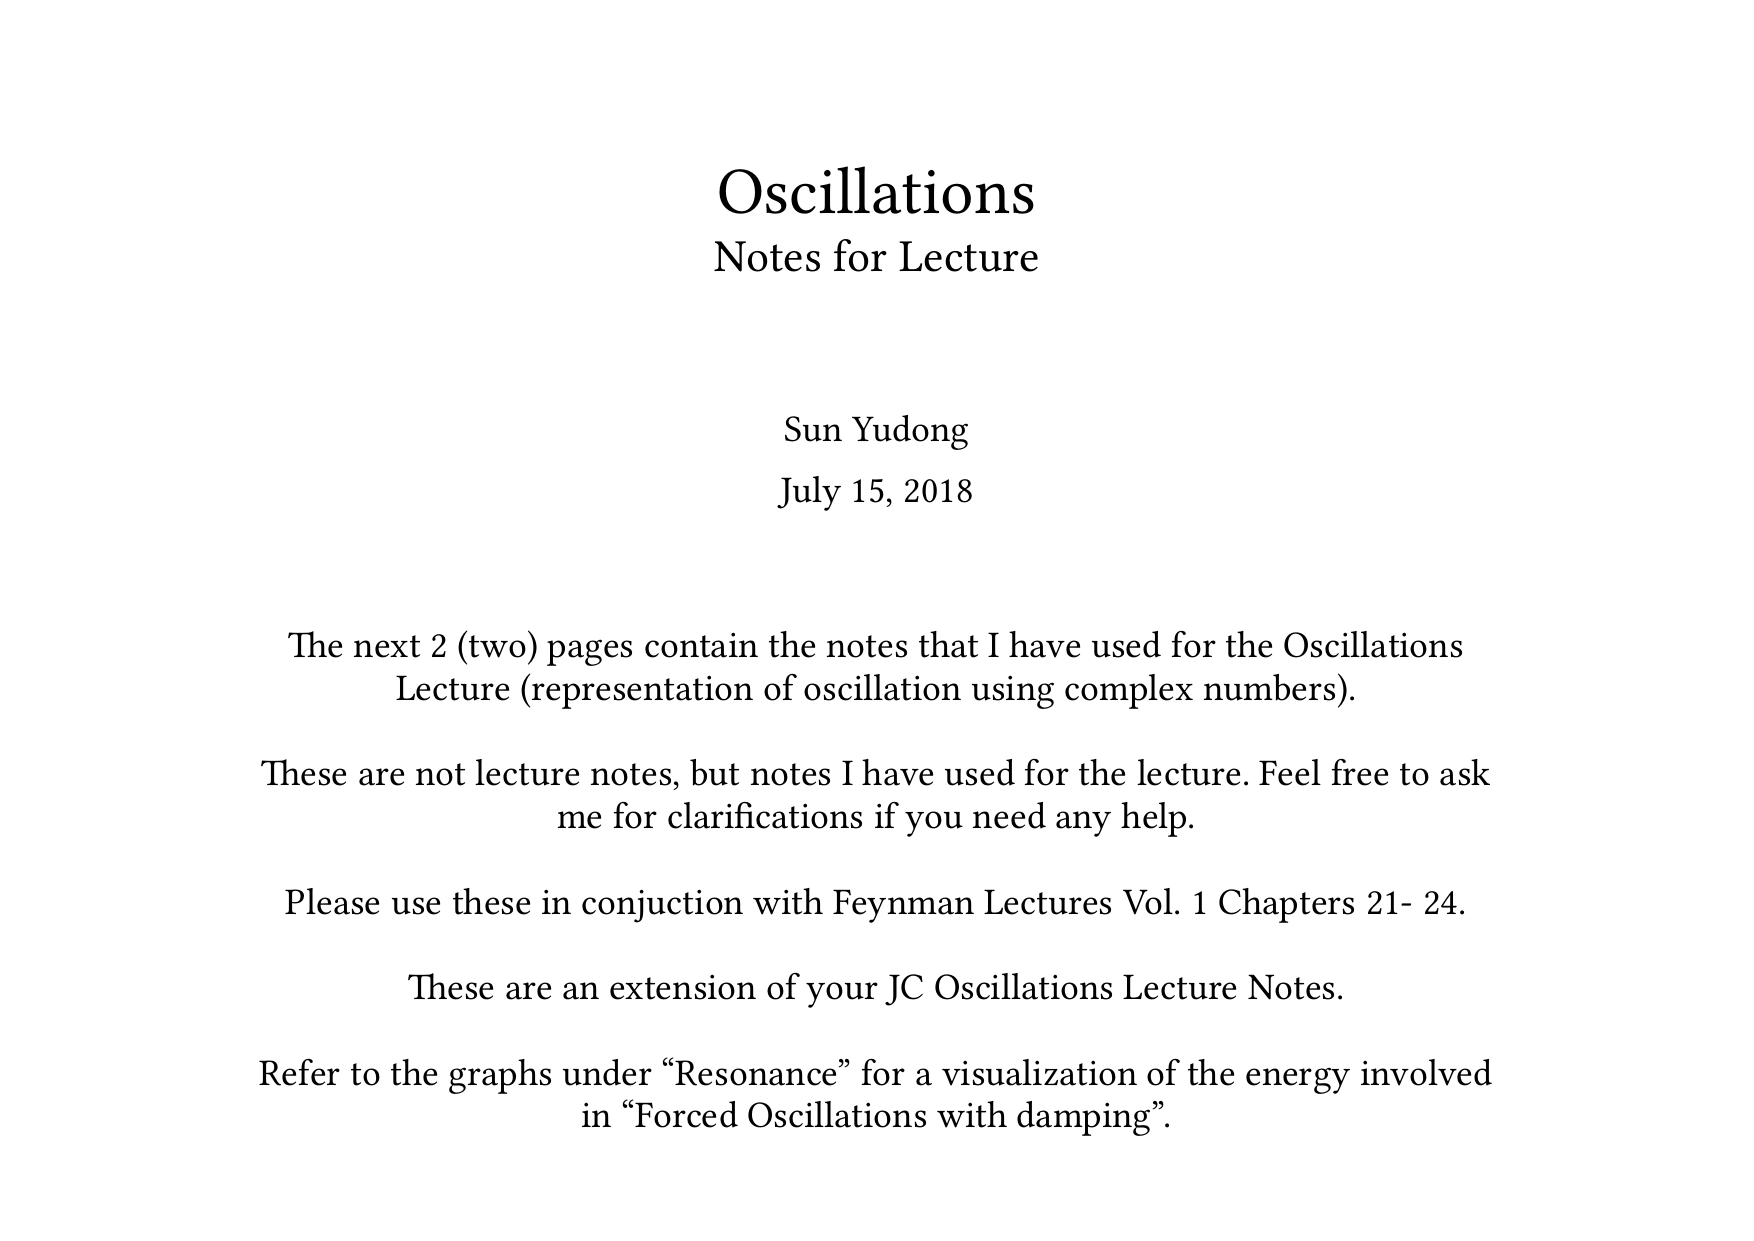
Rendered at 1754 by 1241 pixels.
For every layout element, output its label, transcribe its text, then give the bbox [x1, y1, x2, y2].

title Sun Yudong [87, 394, 1667, 460]
title July 15, 2018 [87, 460, 1667, 521]
text_box The next 2 (two) pages contain the notes that I have used for the Oscillations Lecture (representation of oscillation using complex numbers). These are not lecture notes, but notes I have used for the lecture. Feel free to ask me for clarifications if you need any help. Please use these in conjuction with Feynman Lectures Vol. 1 Chapters 21- 24. These are an extension of your JC Oscillations Lecture Notes. Refer to the graphs under “Resonance” for a visualization of the energy involved in “Forced Oscillations with damping”. [257, 603, 1497, 1159]
title Oscillations Notes for Lecture [87, 143, 1667, 293]
